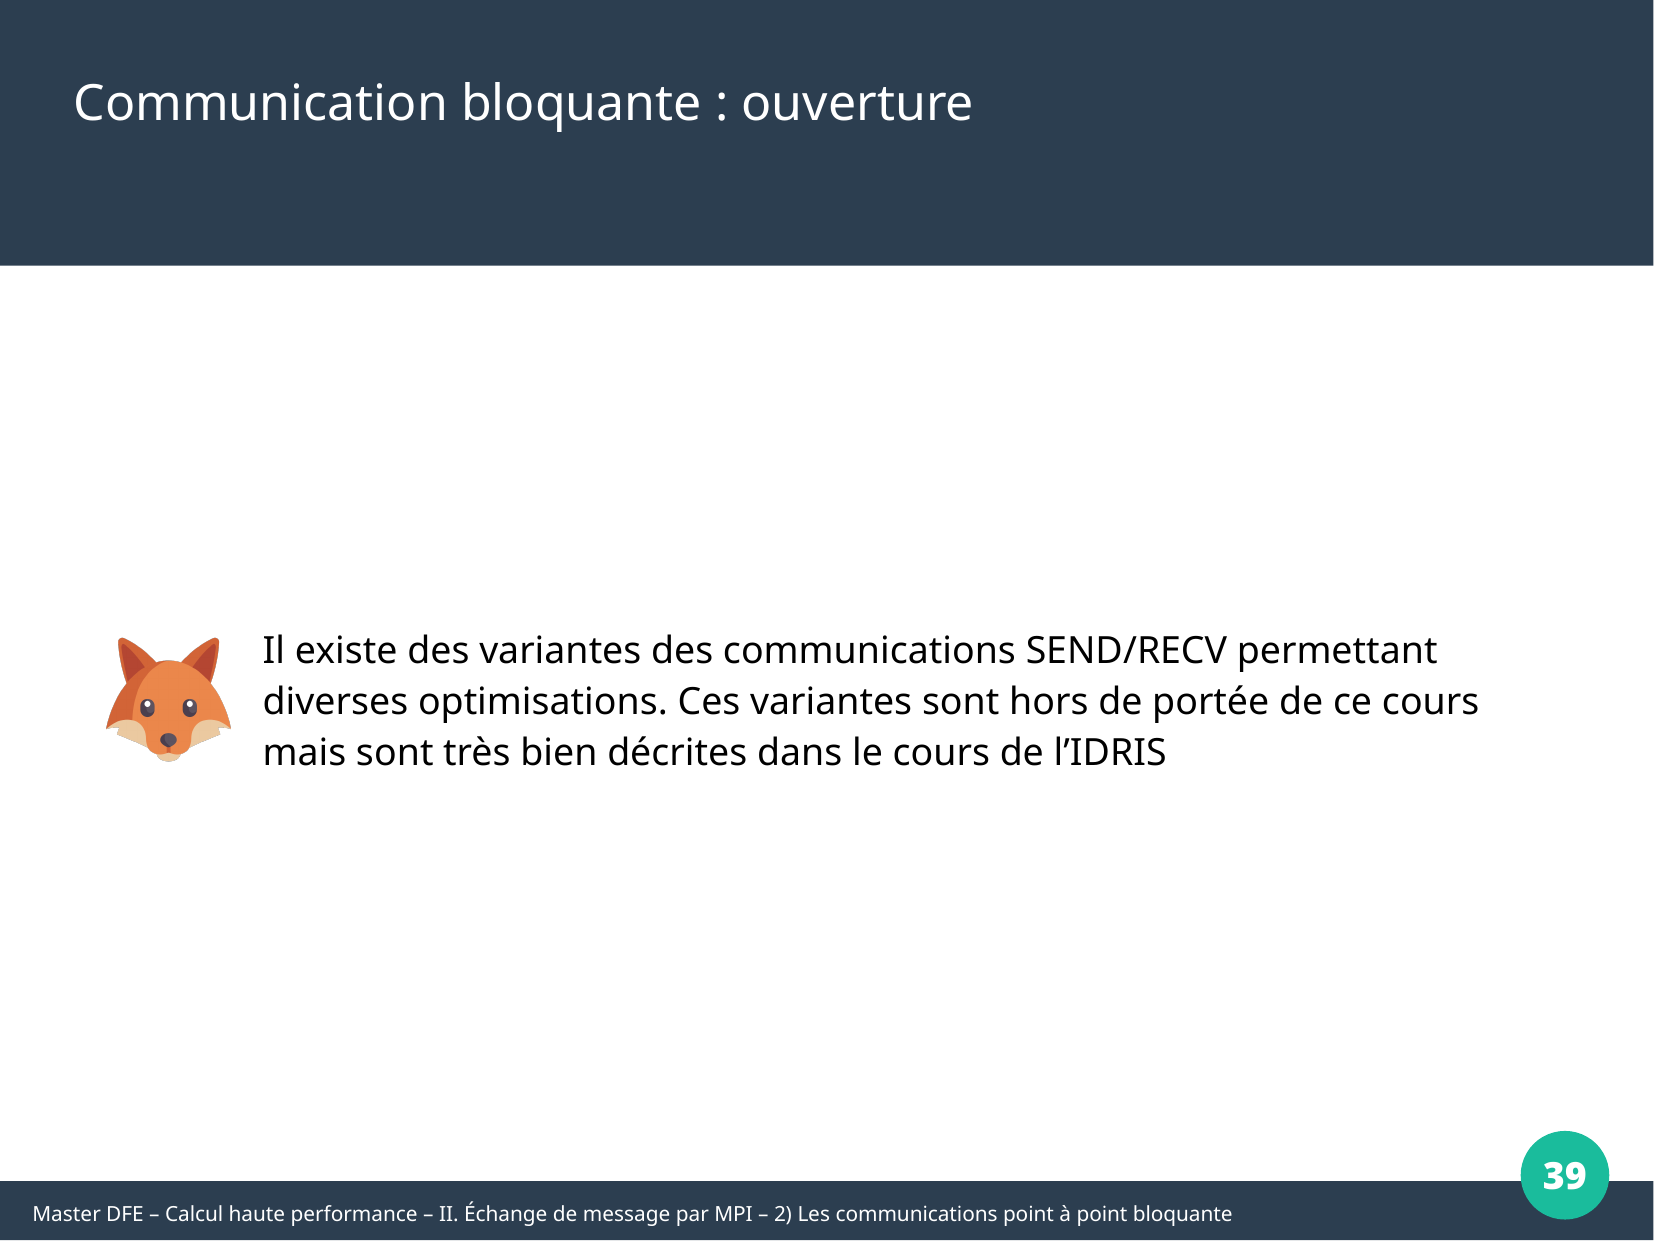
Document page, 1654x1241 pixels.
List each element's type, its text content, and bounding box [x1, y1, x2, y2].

picture [106, 637, 231, 762]
text_box Il existe des variantes des communications SEND/RECV permettant diverses optimisations. Ces variantes sont hors de portée de ce cours mais sont très bien décrites dans le cours de l’IDRIS [248, 616, 1542, 784]
text_box Master DFE – Calcul haute performance – II. Échange de message par MPI – 2) Les communications point à point bloquante [17, 1191, 1436, 1235]
text_box Communication bloquante : ouverture [59, 59, 1619, 256]
